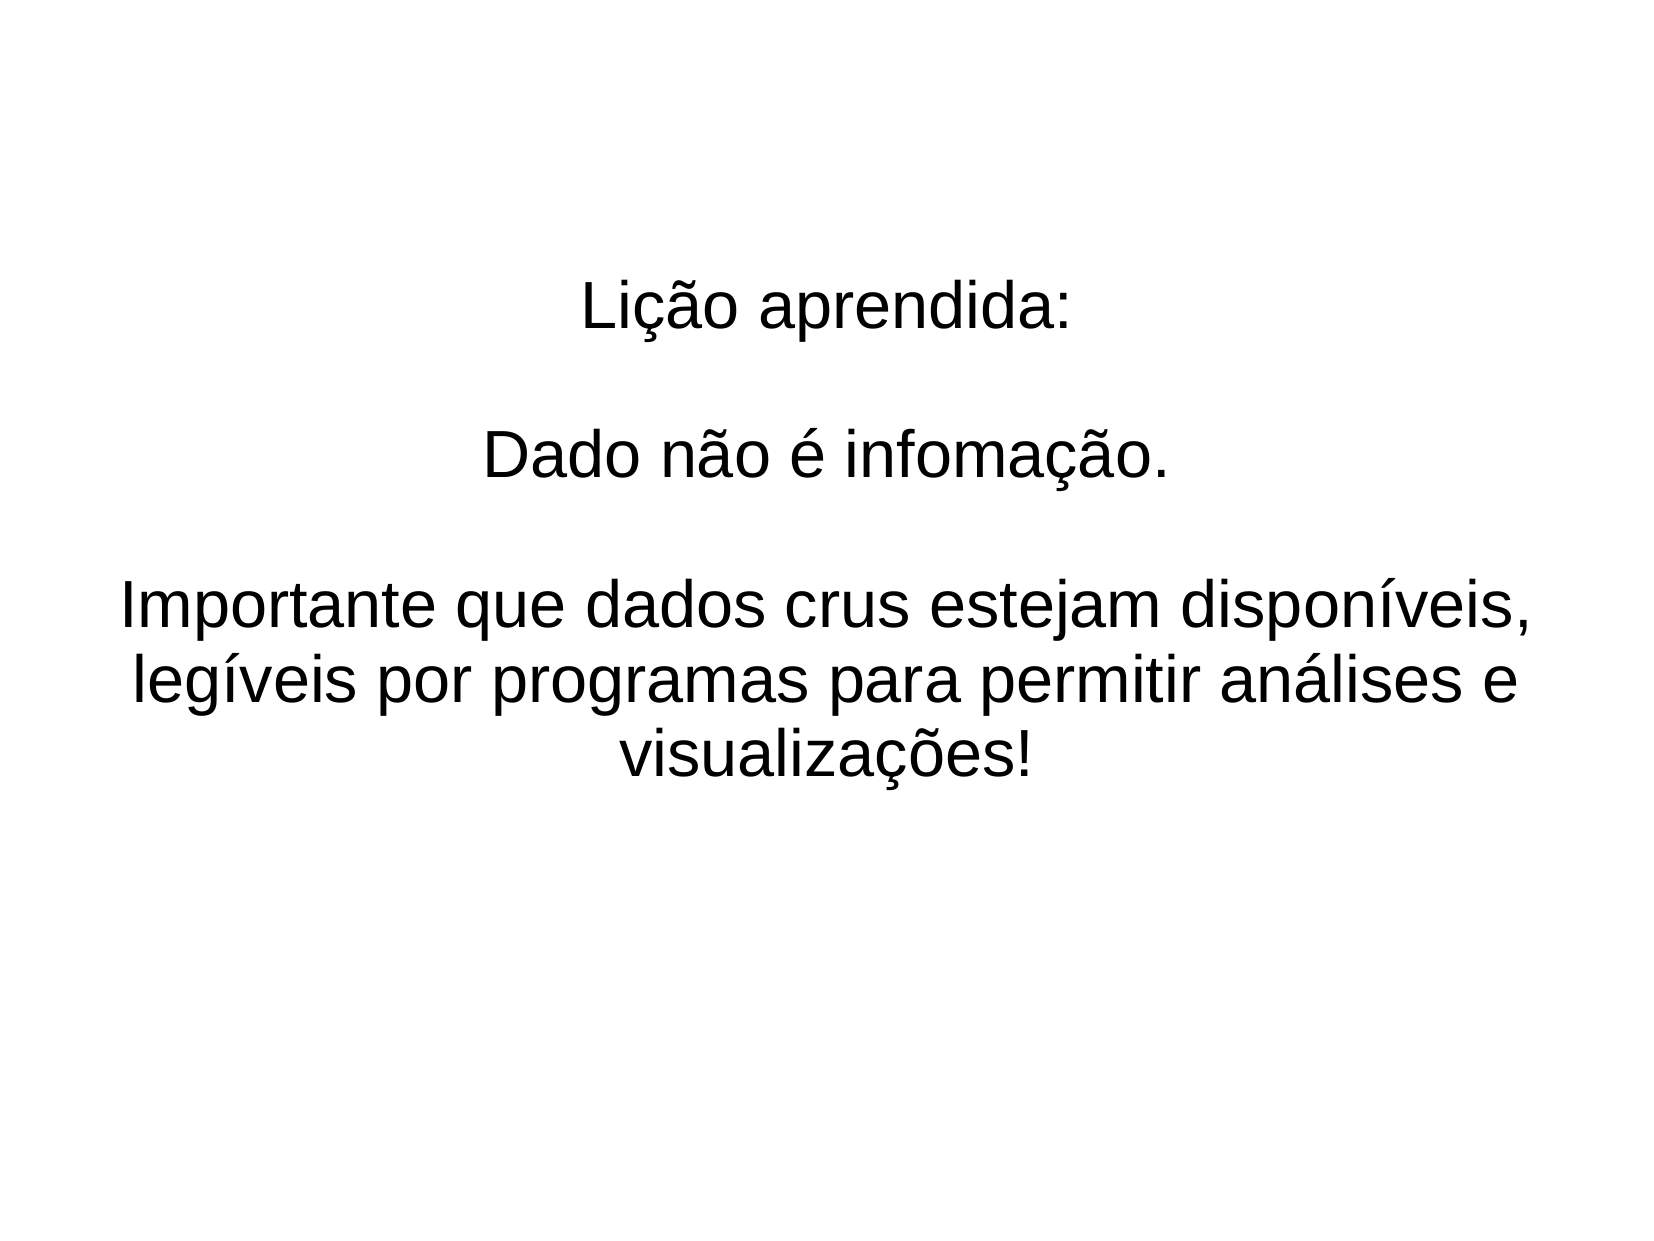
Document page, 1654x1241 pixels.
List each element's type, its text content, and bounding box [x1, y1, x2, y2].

subtitle Lição aprendida: Dado não é infomação. Importante que dados crus estejam disponíveis, legíveis por programas para permitir análises e visualizações! [82, 49, 1571, 1010]
